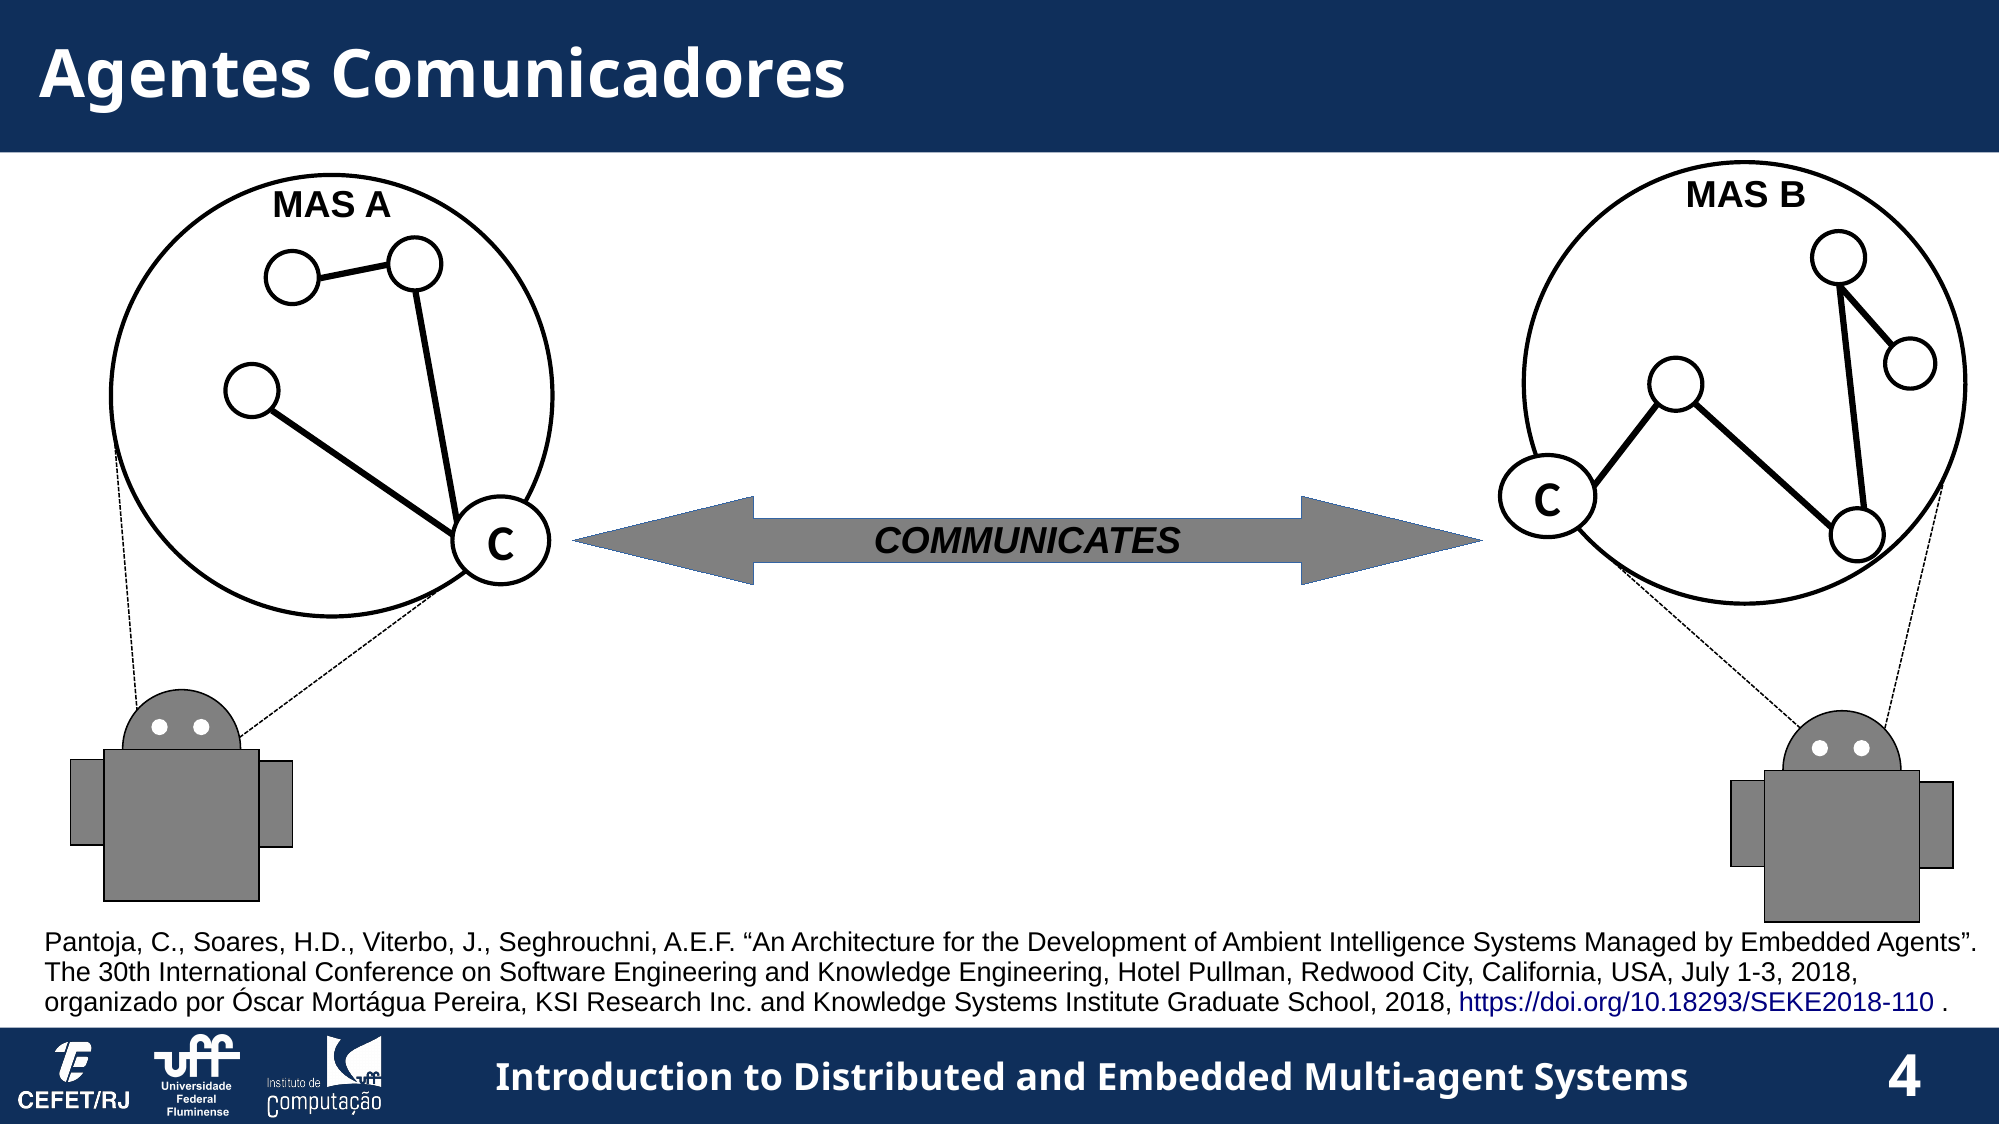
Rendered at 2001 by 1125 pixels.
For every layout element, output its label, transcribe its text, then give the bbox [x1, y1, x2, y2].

text_box [1730, 710, 1954, 919]
picture [18, 1021, 129, 1125]
text_box Pantoja, C., Soares, H.D., Viterbo, J., Seghrouchni, A.E.F. “An Architecture for the Development of Ambient Intelligence Systems Managed by Embedded Agents”. The 30th International Conference on Software Engineering and Knowledge Engineering, Hotel Pullman, Redwood City, California, USA, July 1-3, 2018, organizado por Óscar Mortágua Pereira, KSI Research Inc. and Knowledge Systems Institute Graduate School, 2018, https://doi.org/10.18293/SEKE2018-110 . [29, 919, 1993, 1025]
text_box MAS B [1670, 162, 1822, 222]
text_box C [452, 496, 550, 585]
text_box MAS A [257, 172, 407, 232]
text_box COMMUNICATES [572, 496, 1483, 585]
picture [153, 1033, 241, 1121]
text_box [1523, 175, 1966, 604]
text_box [70, 689, 293, 901]
picture [265, 1033, 383, 1118]
text_box [110, 187, 553, 617]
text_box C [1499, 455, 1596, 538]
text_box Agentes Comunicadores [25, 23, 1999, 119]
